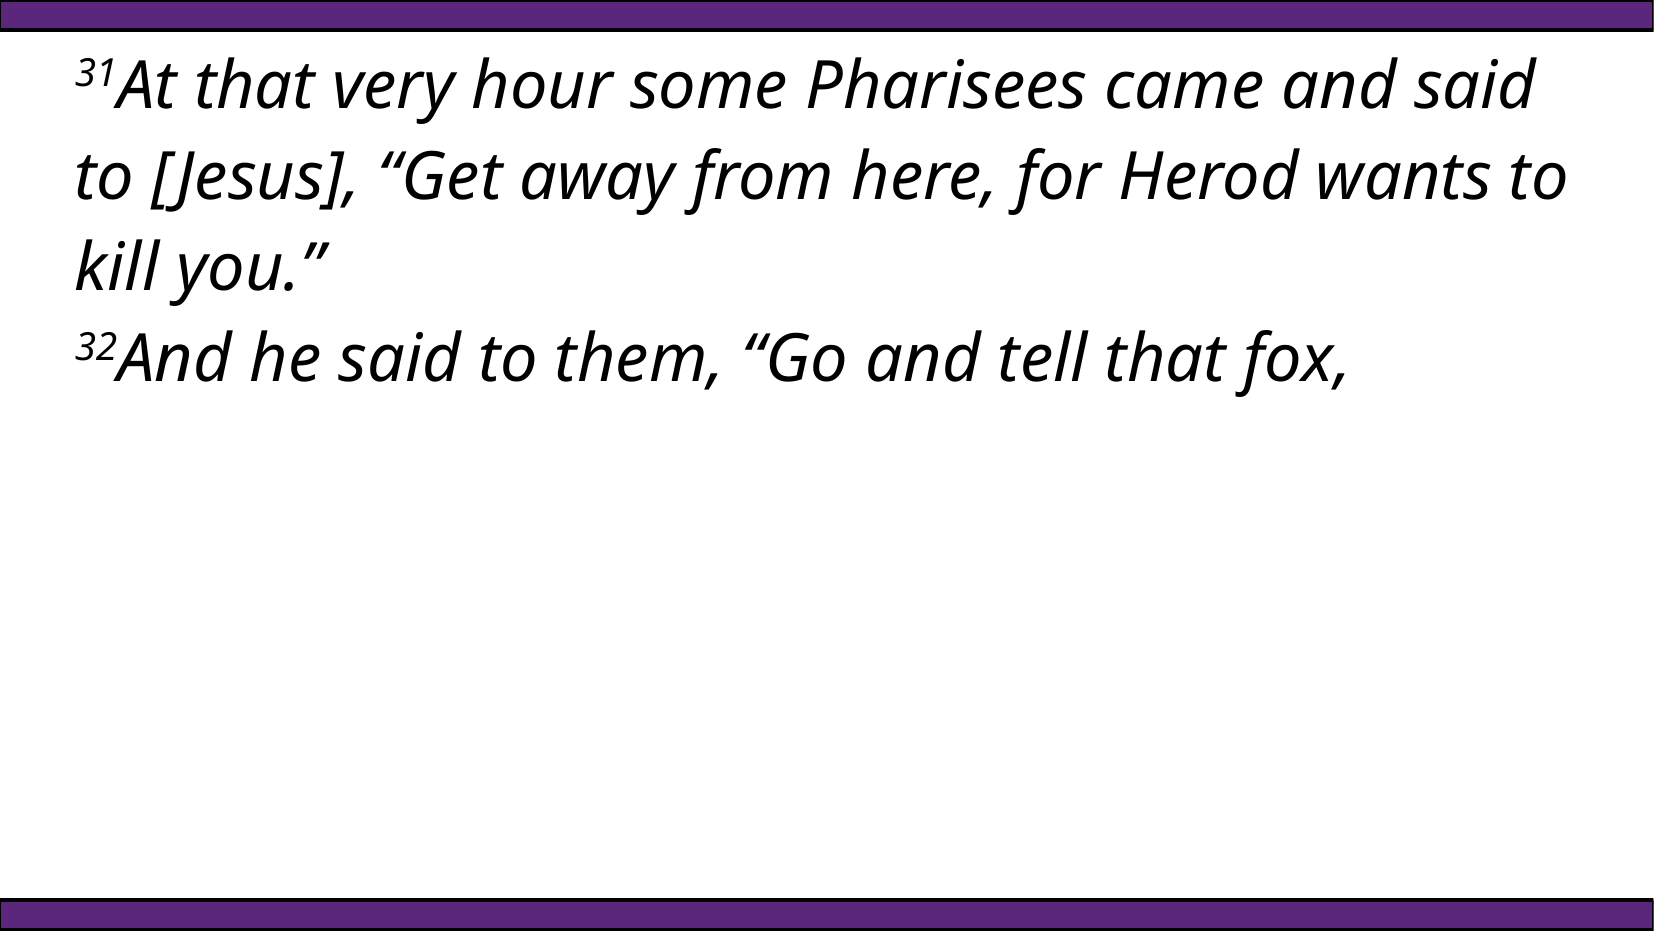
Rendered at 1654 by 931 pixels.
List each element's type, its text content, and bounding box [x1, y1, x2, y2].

picture [0, 31, 1654, 900]
text_box 31At that very hour some Pharisees came and said to [Jesus], “Get away from here, for Herod wants to kill you.” 32And he said to them, “Go and tell that fox, [60, 30, 1606, 401]
text_box [0, 0, 1654, 31]
text_box [0, 900, 1654, 931]
